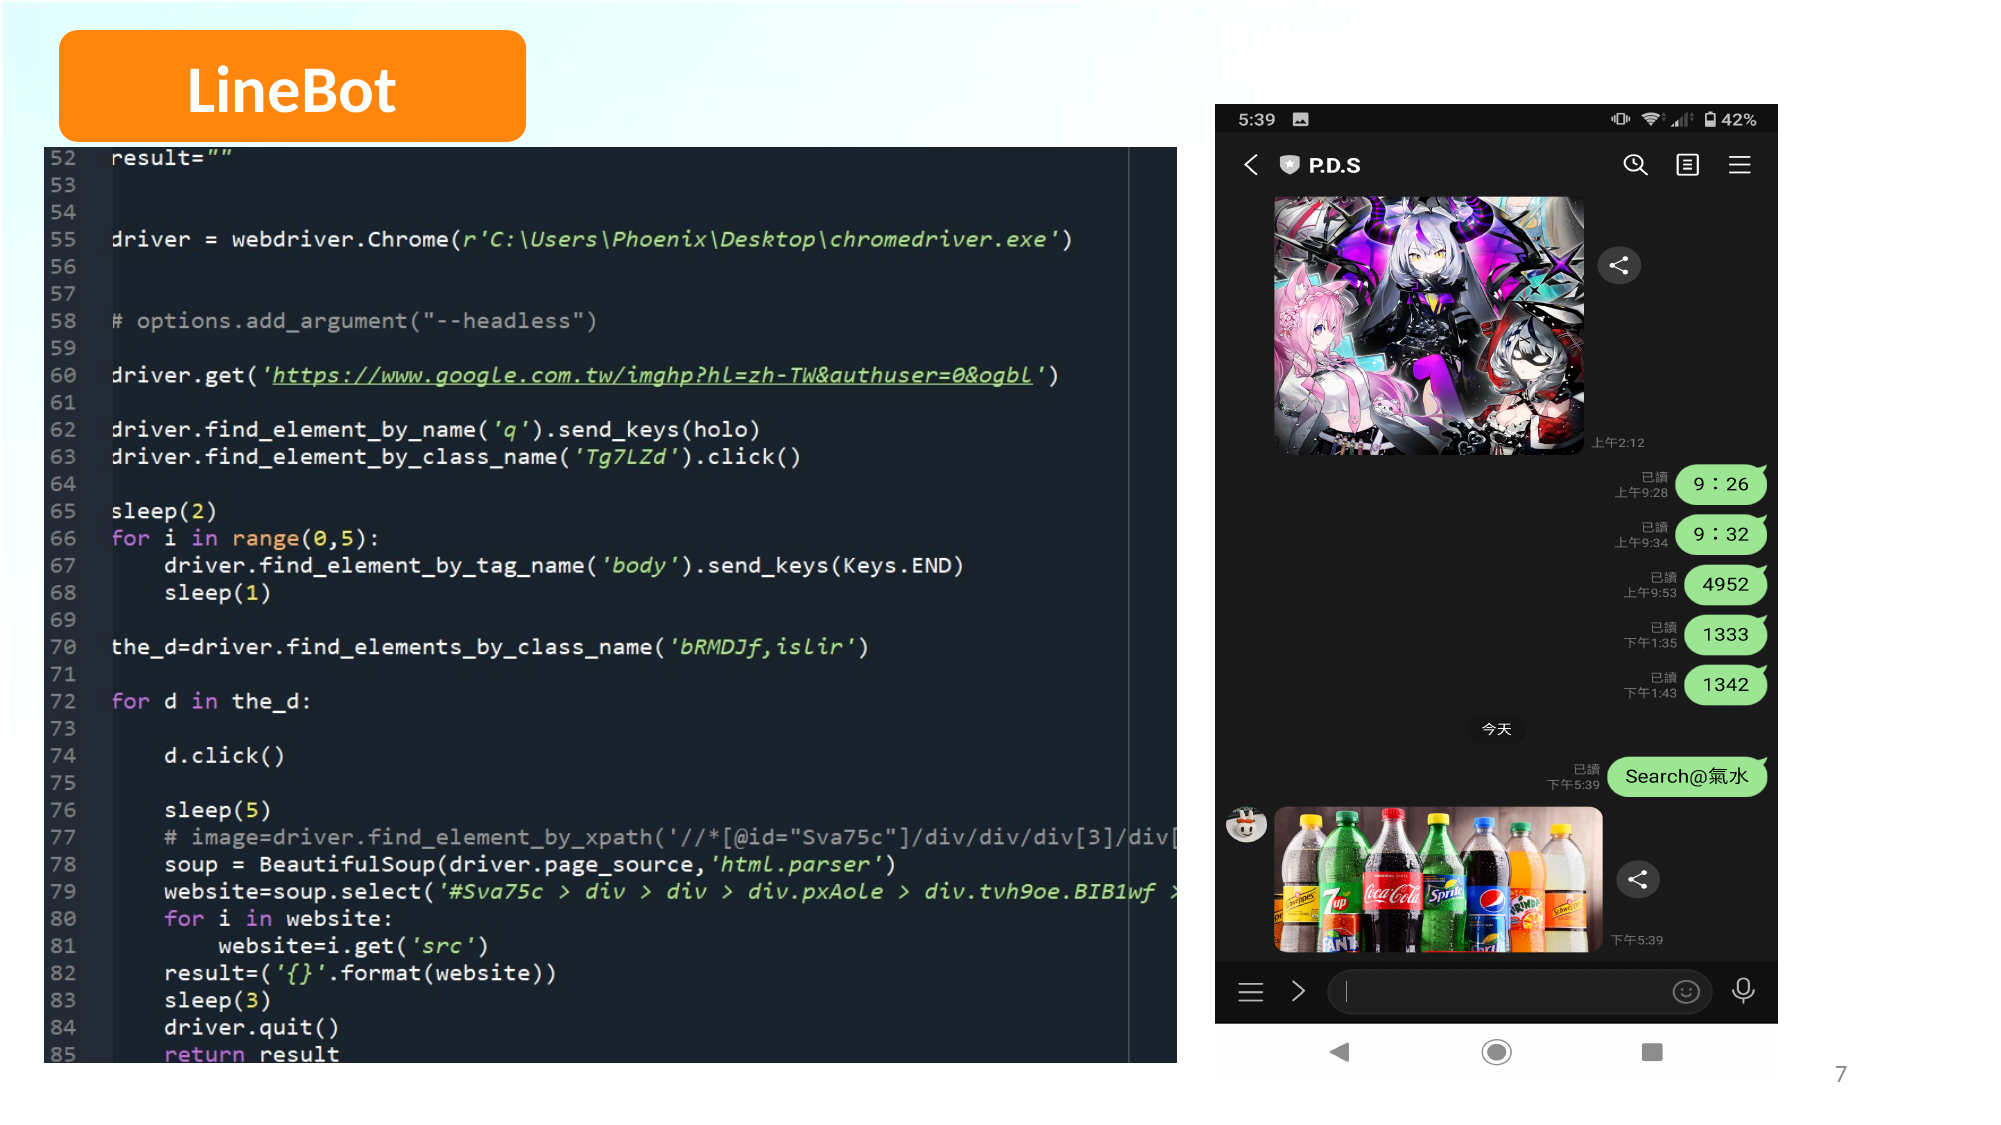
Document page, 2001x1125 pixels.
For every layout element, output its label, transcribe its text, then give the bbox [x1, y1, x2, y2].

text_box LineBot [58, 30, 527, 142]
picture [0, 0, 1953, 1079]
slide_number <編號> [1412, 1042, 1863, 1103]
